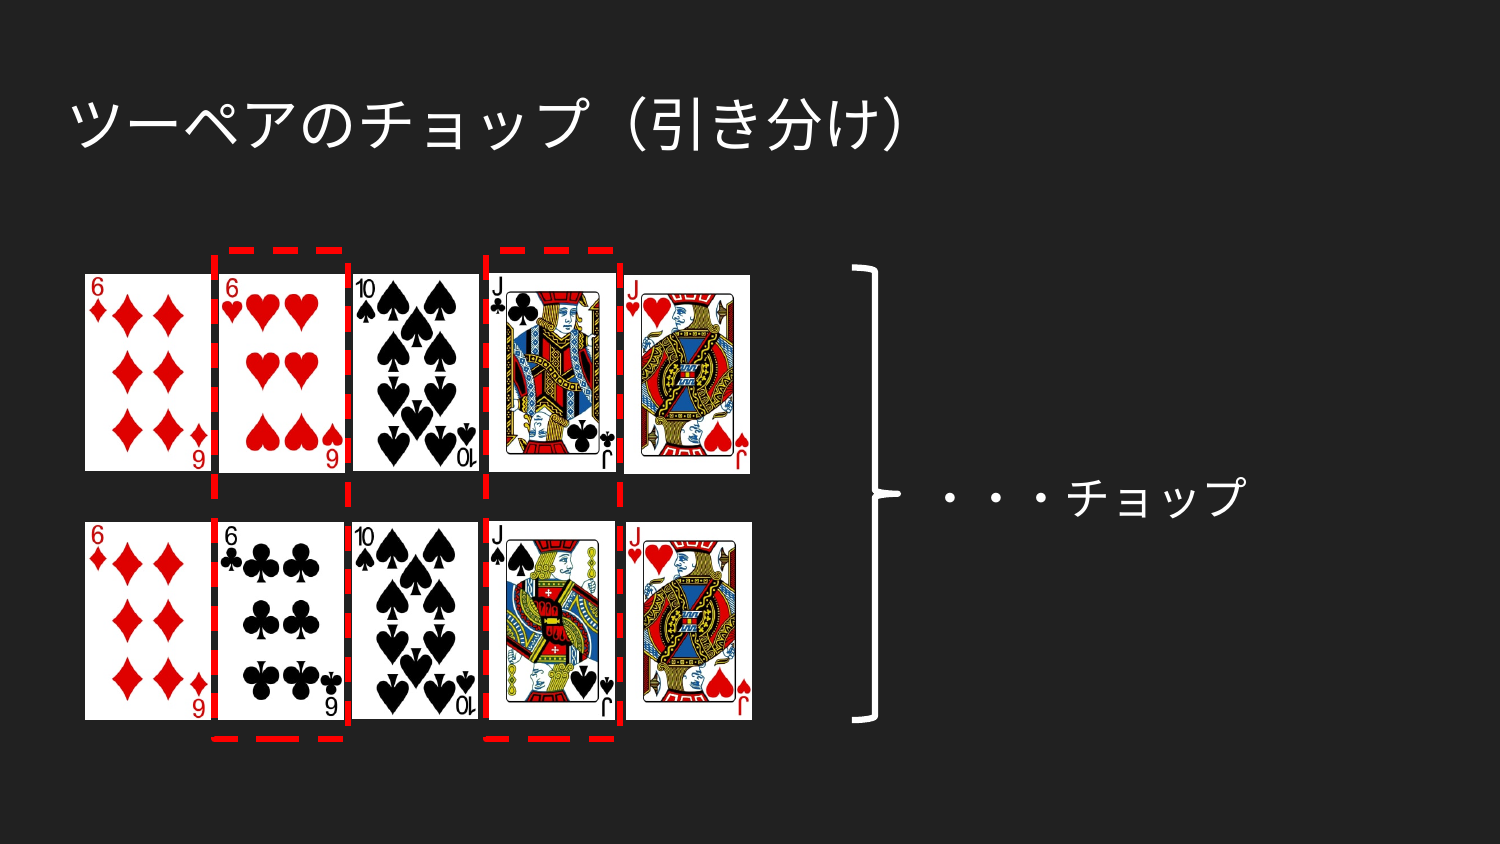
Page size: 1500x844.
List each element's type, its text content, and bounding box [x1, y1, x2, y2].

title ツーペアのチョップ（引き分け） [51, 72, 1449, 167]
picture [353, 274, 479, 471]
picture [352, 522, 478, 719]
text_box ・・・チョップ [912, 454, 1500, 533]
picture [218, 522, 344, 720]
picture [219, 274, 345, 473]
picture [624, 275, 750, 474]
picture [626, 522, 752, 720]
picture [85, 274, 211, 471]
picture [489, 273, 616, 472]
picture [489, 521, 615, 720]
picture [85, 522, 211, 720]
